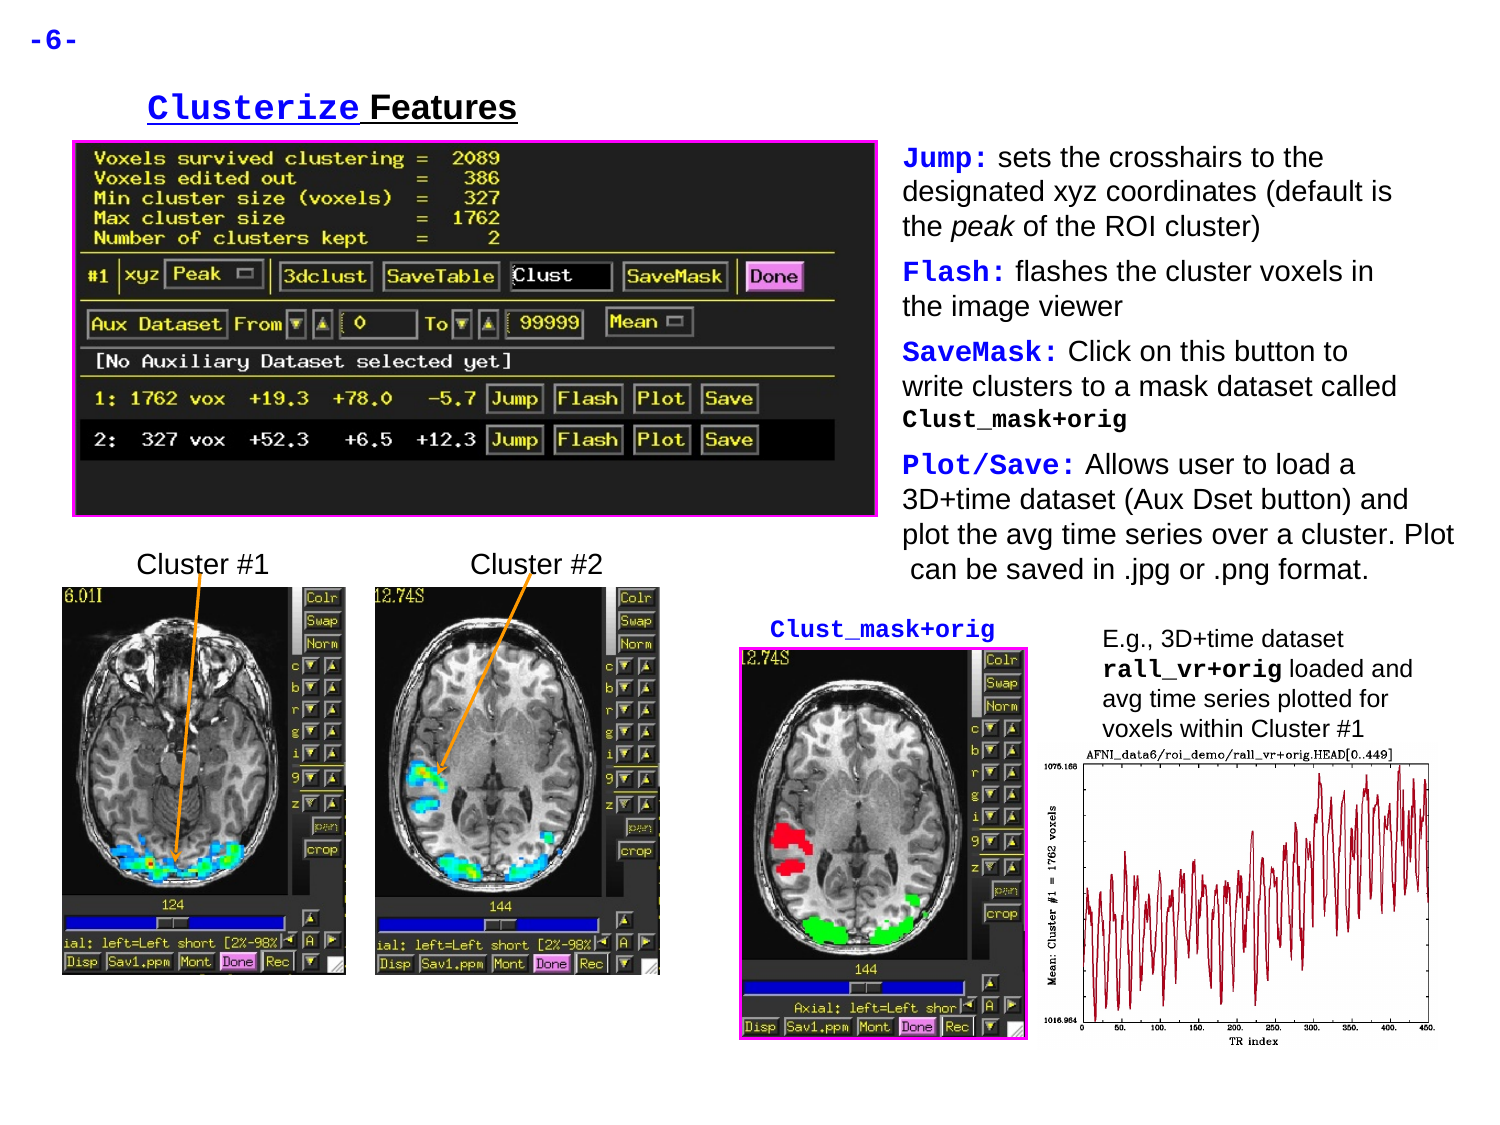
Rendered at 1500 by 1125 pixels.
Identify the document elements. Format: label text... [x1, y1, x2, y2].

text_box E.g., 3D+time dataset rall_vr+orig loaded and avg time series plotted for voxels within Cluster #1 [1087, 615, 1463, 751]
picture [62, 587, 346, 976]
text_box Flash: flashes the cluster voxels in the image viewer [887, 245, 1438, 331]
text_box Plot/Save: Allows user to load a 3D+time dataset (Aux Dset button) and plot the avg time series over a cluster. Plot can be saved in .jpg or .png format. [887, 437, 1476, 593]
text_box Clust_mask+orig [755, 604, 1011, 651]
picture [75, 142, 876, 515]
picture [1037, 742, 1438, 1051]
text_box Jump: sets the crosshairs to the designated xyz coordinates (default is the peak of the ROI cluster) [887, 130, 1438, 245]
text_box Cluster #2 [455, 537, 619, 588]
text_box Clusterize Features [132, 76, 533, 135]
picture [741, 650, 1026, 1038]
text_box SaveMask: Click on this button to write clusters to a mask dataset called Clust_mask+orig [887, 324, 1426, 437]
text_box Cluster #1 [121, 537, 285, 588]
picture [375, 587, 660, 976]
